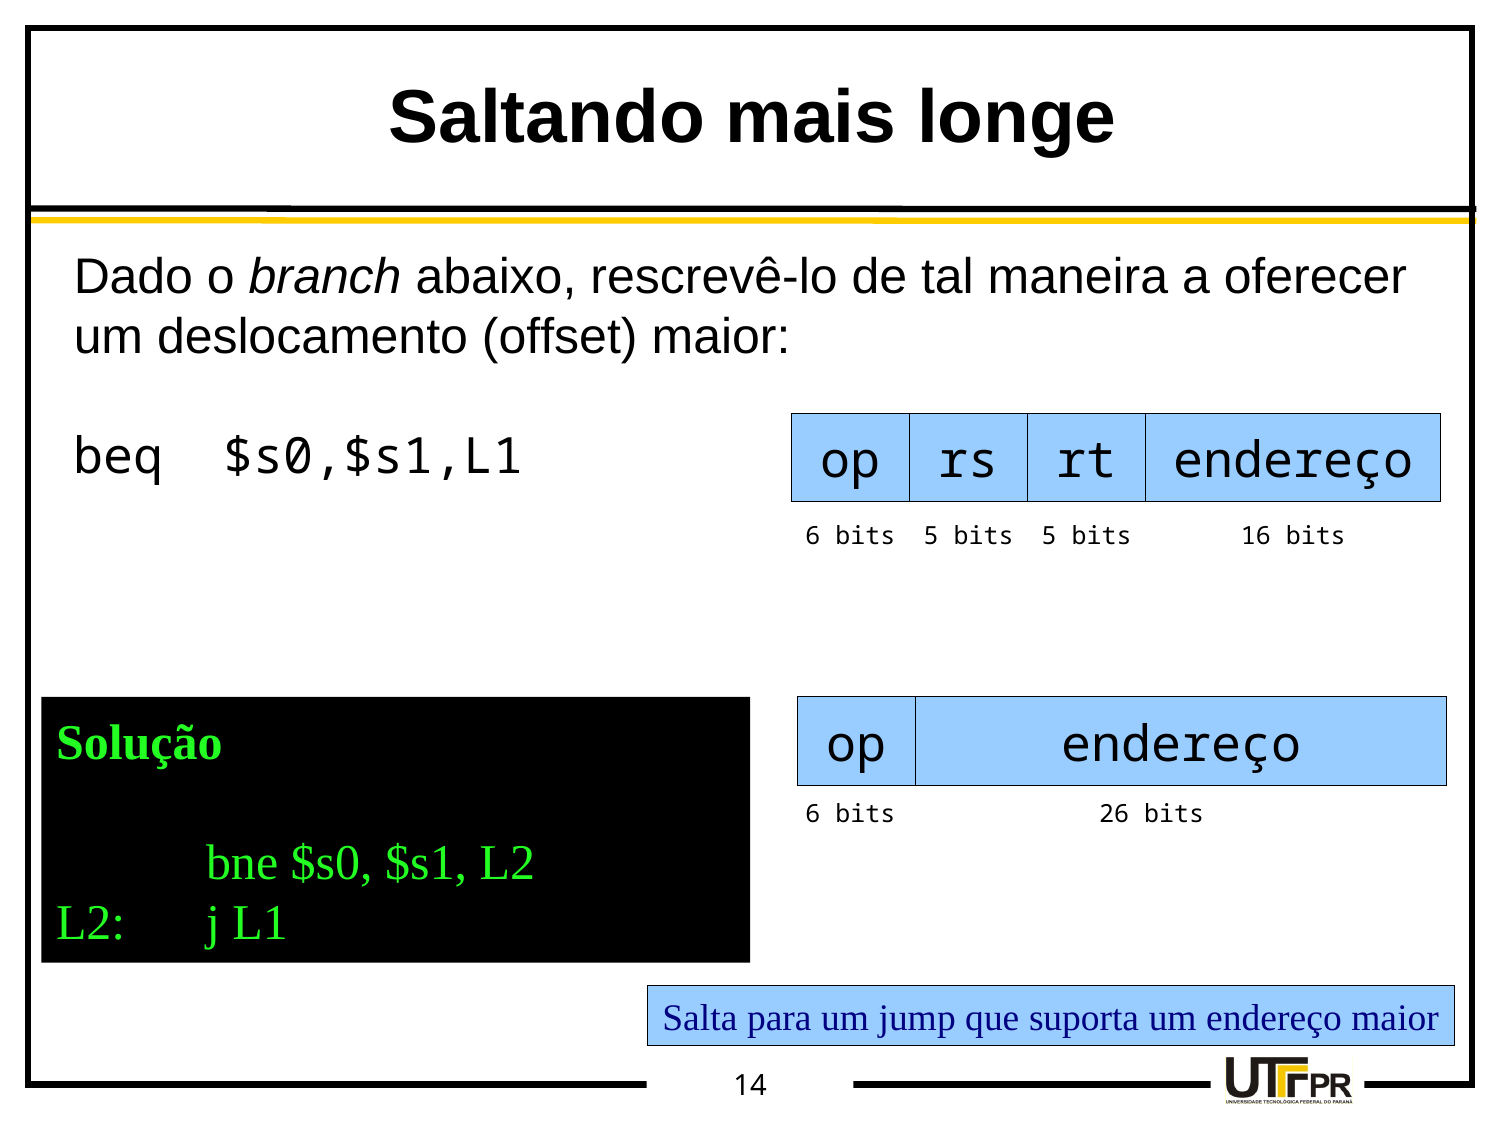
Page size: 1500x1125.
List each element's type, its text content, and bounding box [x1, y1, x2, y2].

text_box op [864, 737, 879, 758]
picture [1225, 1057, 1353, 1104]
text_box rs [909, 413, 1027, 490]
text_box 6 bits [791, 490, 909, 579]
text_box 5 bits [909, 490, 1027, 579]
text_box 26 bits [1003, 767, 1300, 857]
title Saltando mais longe [29, 29, 1477, 207]
text_box Salta para um jump que suporta um endereço maior [647, 985, 1455, 1046]
text_box Solução bne $s0, $s1, L2 L2: j L1 [41, 696, 751, 963]
text_box endereço [915, 696, 1447, 786]
text_box endereço [1145, 413, 1441, 490]
text_box 6 bits [791, 767, 910, 857]
text_box op [791, 413, 909, 490]
text_box 5 bits [1027, 490, 1145, 579]
text_box Dado o branch abaixo, rescrevê-lo de tal maneira a oferecer um deslocamento (offset) maior: beq $s0,$s1,L1 [59, 236, 1447, 492]
text_box op [797, 696, 915, 786]
text_box rt [1027, 413, 1145, 490]
text_box 16 bits [1145, 490, 1441, 579]
